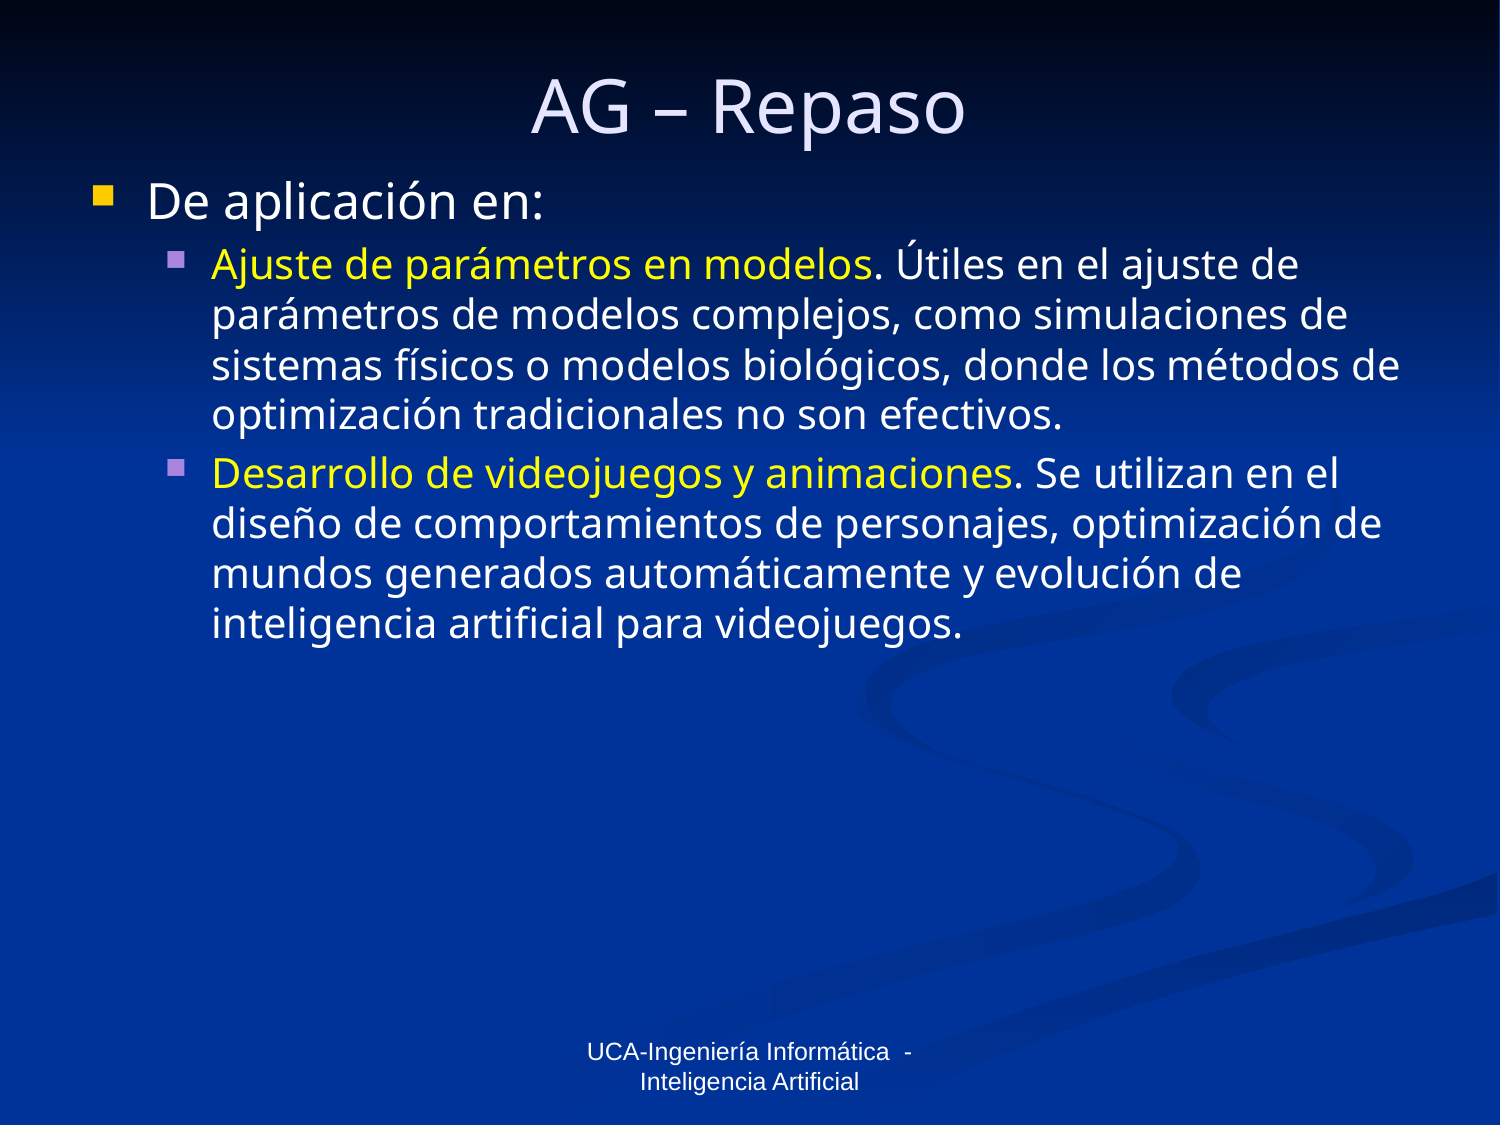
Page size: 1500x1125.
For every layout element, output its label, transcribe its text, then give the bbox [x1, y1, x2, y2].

list De aplicación en: Ajuste de parámetros en modelos. Útiles en el ajuste de parámetros de modelos complejos, como simulaciones de sistemas físicos o modelos biológicos, donde los métodos de optimización tradicionales no son efectivos. Desarrollo de videojuegos y animaciones. Se utilizan en el diseño de comportamientos de personajes, optimización de mundos generados automáticamente y evolución de inteligencia artificial para videojuegos. [75, 162, 1425, 980]
footer UCA-Ingeniería Informática - Inteligencia Artificial [512, 1025, 988, 1104]
title AG – Repaso [75, 45, 1425, 162]
